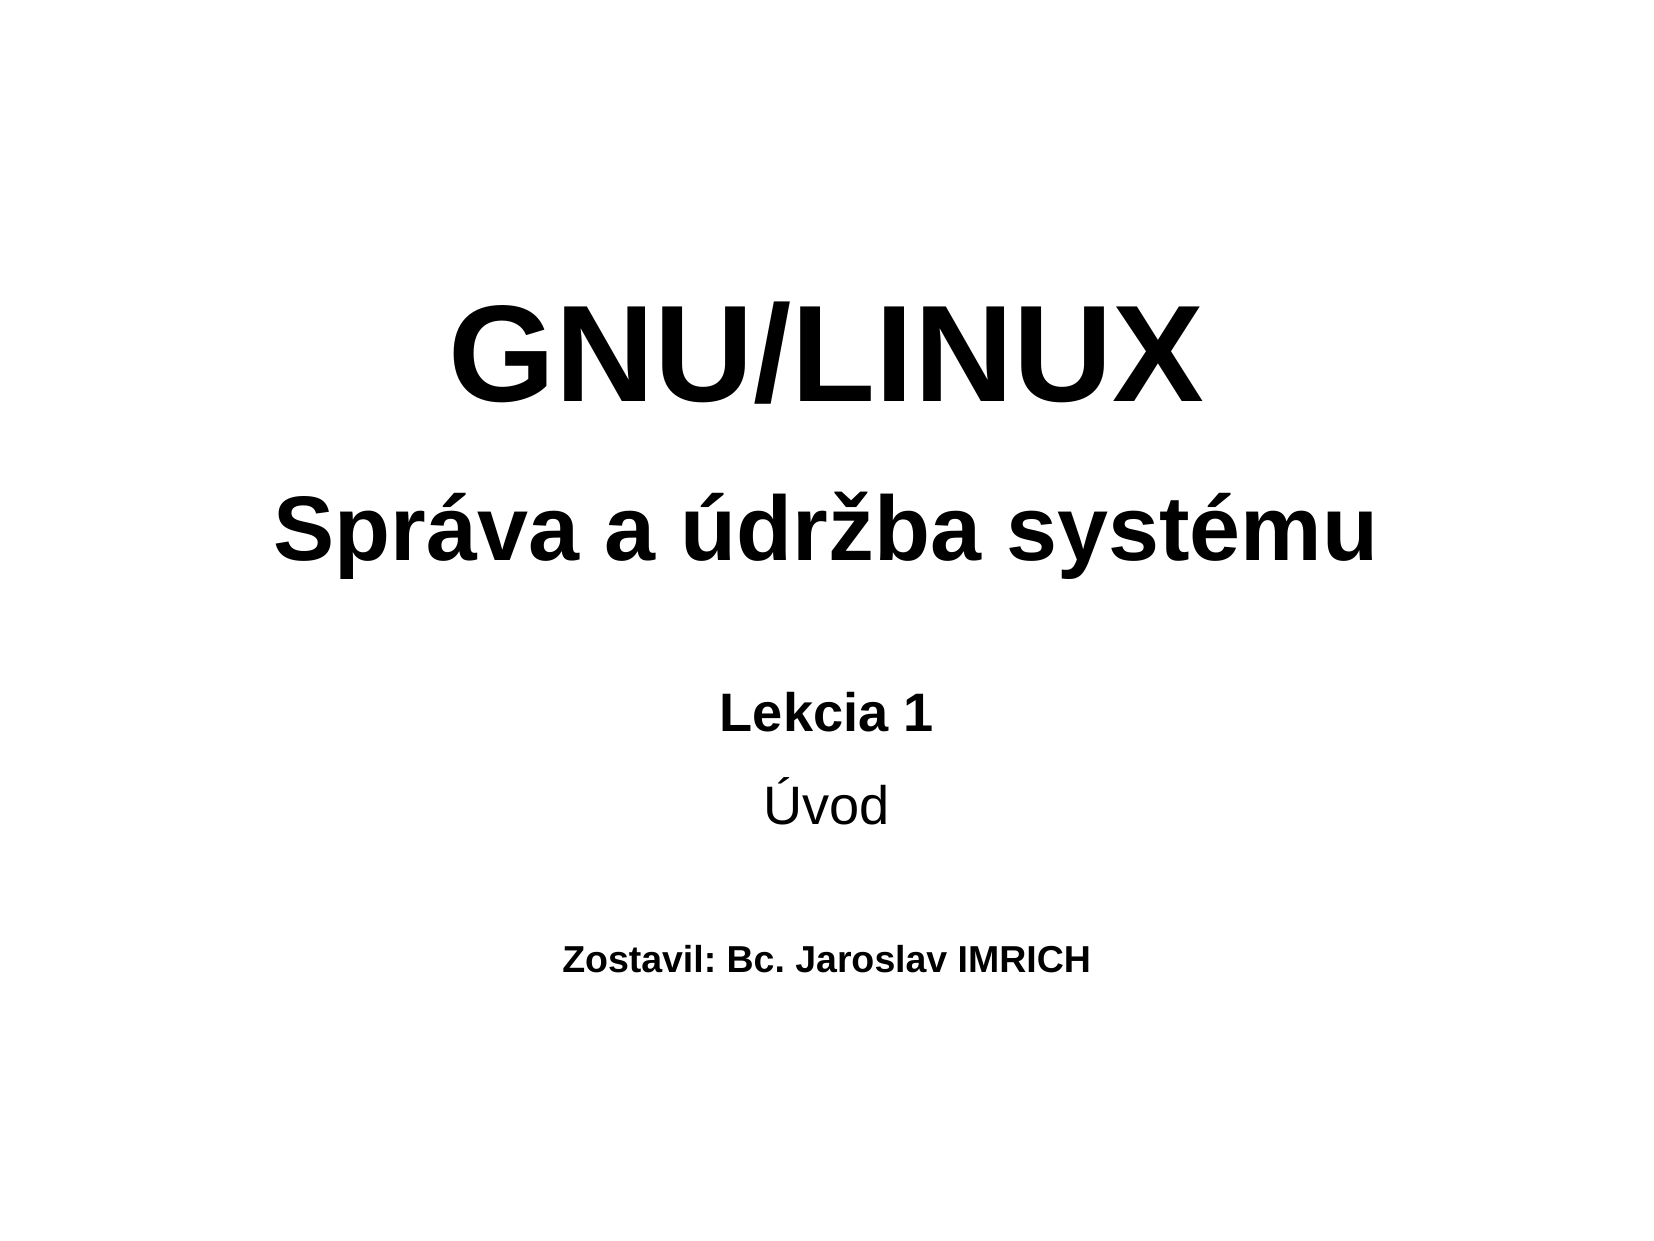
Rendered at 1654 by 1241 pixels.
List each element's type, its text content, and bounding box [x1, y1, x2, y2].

title GNU/LINUX Správa a údržba systému Lekcia 1 Úvod Zostavil: Bc. Jaroslav IMRICH [82, 112, 1571, 1146]
